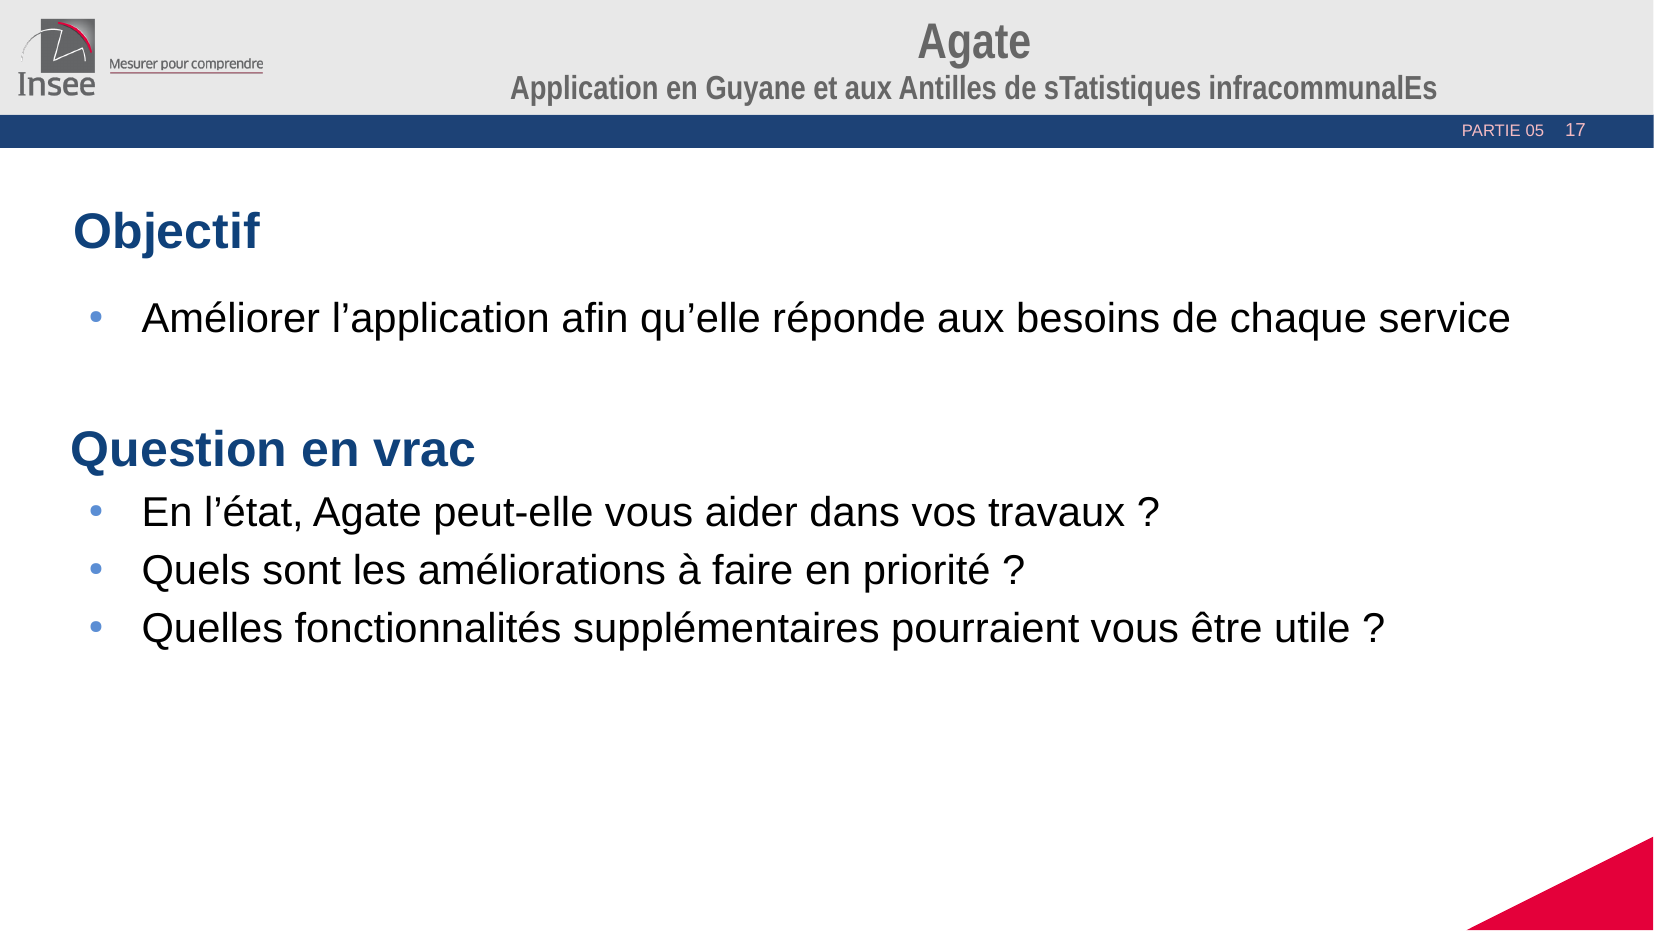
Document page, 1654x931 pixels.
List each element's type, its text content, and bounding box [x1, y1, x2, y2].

text_box Objectif [59, 196, 1607, 272]
text_box PARTIE 05 [1311, 114, 1560, 148]
list Améliorer l’application afin qu’elle réponde aux besoins de chaque service Question en vrac En l’état, Agate peut-elle vous aider dans vos travaux ? Quels sont les améliorations à faire en priorité ? Quelles fonctionnalités supplémentaires pourraient vous être utile ? [53, 295, 1601, 898]
title Agate Application en Guyane et aux Antilles de sTatistiques infracommunalEs [295, 0, 1654, 119]
picture [14, 0, 263, 99]
